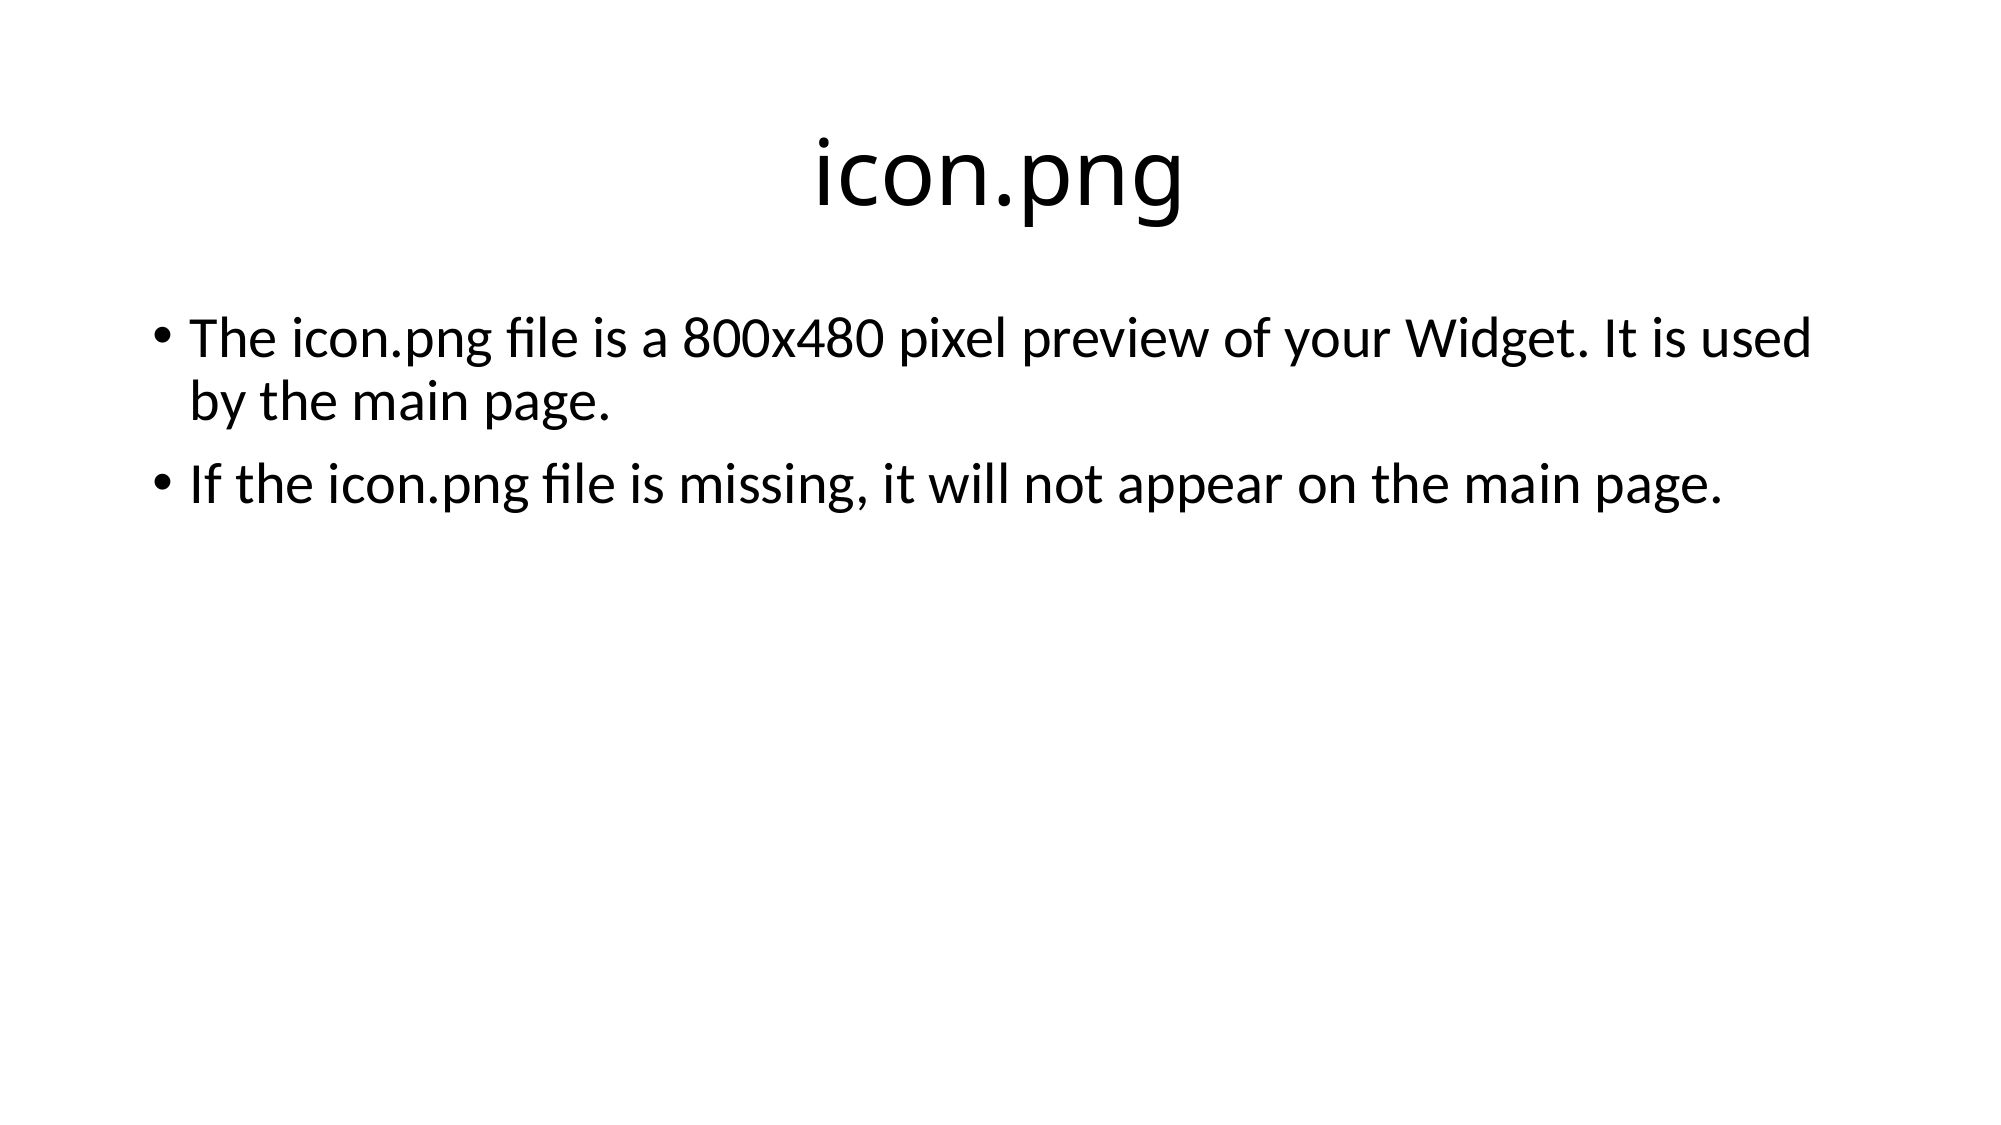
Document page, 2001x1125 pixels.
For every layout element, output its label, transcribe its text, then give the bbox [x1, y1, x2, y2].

list The icon.png file is a 800x480 pixel preview of your Widget. It is used by the main page. If the icon.png file is missing, it will not appear on the main page. [137, 299, 1863, 1014]
title icon.png [137, 59, 1863, 278]
